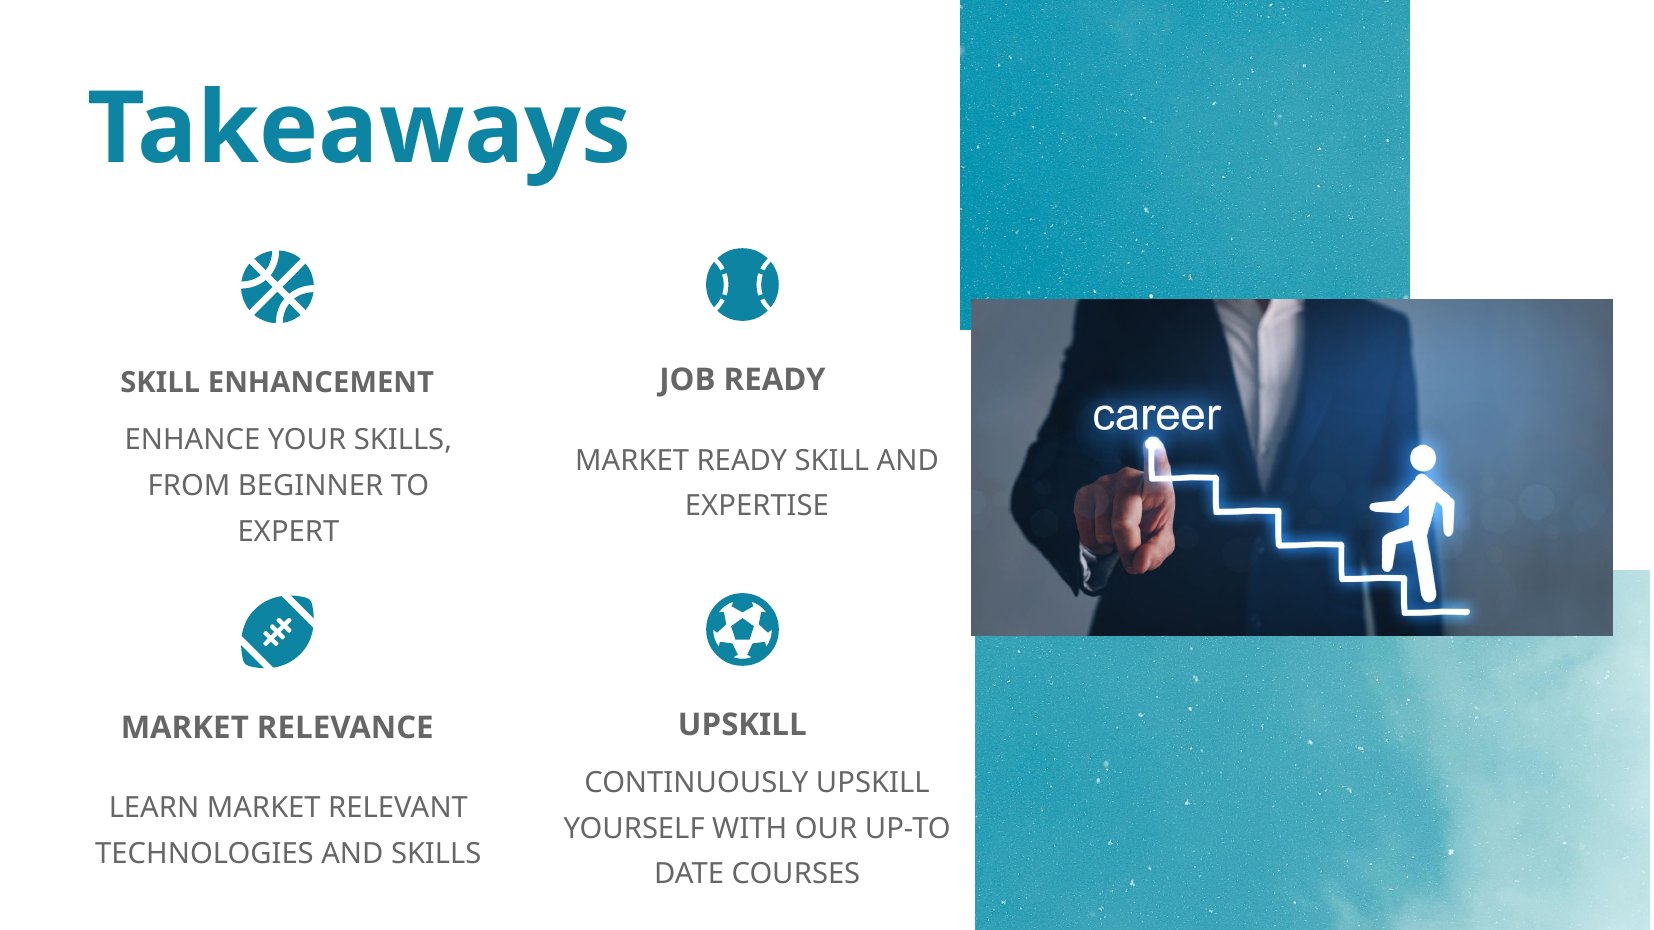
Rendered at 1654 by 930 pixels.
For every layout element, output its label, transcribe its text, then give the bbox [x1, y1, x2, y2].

text_box [290, 595, 314, 619]
text_box [282, 263, 314, 294]
text_box [241, 645, 265, 669]
text_box uPSKILL [540, 679, 946, 744]
text_box [254, 250, 273, 271]
text_box [282, 303, 301, 323]
text_box [294, 292, 314, 310]
text_box Market ready skill and expertise [540, 399, 971, 558]
picture [960, 0, 1650, 930]
text_box Skill enhancement [75, 336, 481, 401]
text_box Continuously upskill yourself with our up-to date courses [540, 744, 975, 903]
text_box [706, 593, 779, 666]
text_box MARKET RELEVANCE [75, 681, 481, 746]
text_box Job Ready [540, 334, 946, 399]
text_box Enhance your skills, from beginner to expert [75, 401, 502, 561]
text_box [706, 248, 779, 321]
title Takeaways [87, 45, 931, 202]
text_box [254, 291, 285, 324]
text_box [241, 263, 261, 282]
text_box [270, 250, 301, 282]
text_box [241, 280, 273, 310]
text_box Learn Market relevant technologies and skills [75, 746, 502, 906]
text_box [241, 596, 314, 668]
